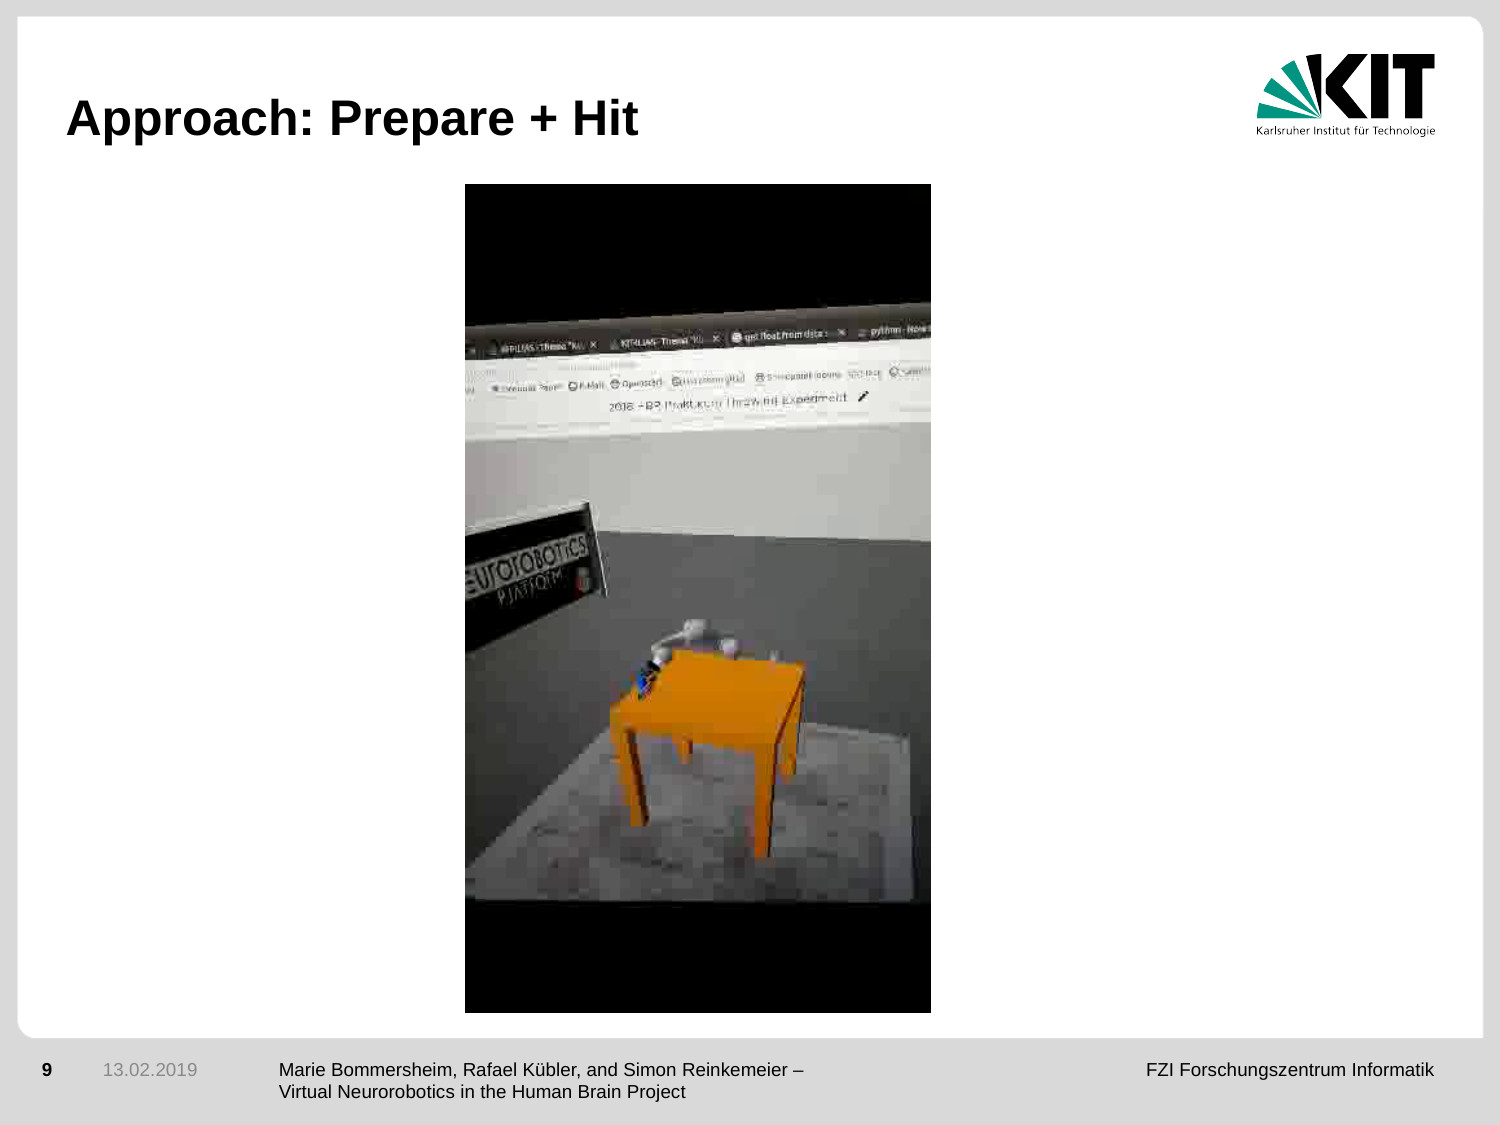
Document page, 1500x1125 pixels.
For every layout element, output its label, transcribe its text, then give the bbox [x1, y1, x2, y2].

title Approach: Prepare + Hit [65, 64, 1192, 147]
picture [0, 0, 1500, 1125]
text_box [464, 183, 932, 1014]
slide_number 13.02.2019 [102, 1057, 272, 1118]
slide_number <Foliennummer> [41, 1057, 96, 1106]
